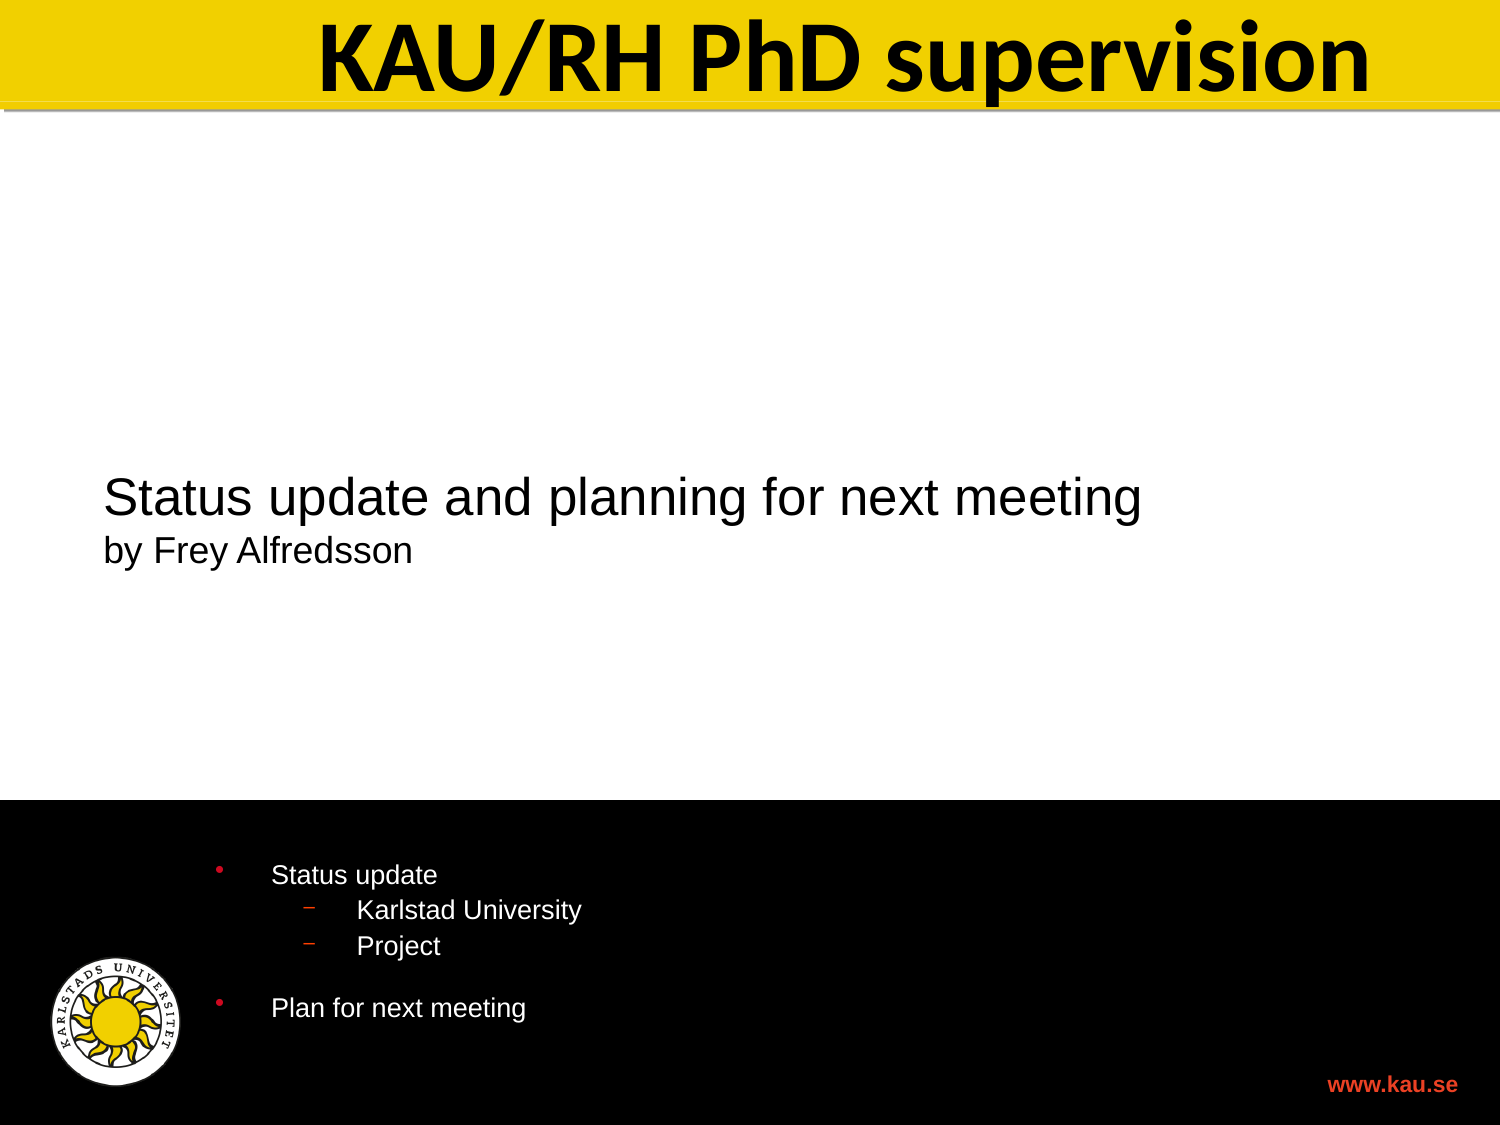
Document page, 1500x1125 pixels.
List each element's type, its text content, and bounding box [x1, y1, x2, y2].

title KAU/RH PhD supervision [112, 0, 1388, 102]
list Status update Karlstad University Project Plan for next meeting [200, 810, 1388, 1091]
picture [50, 948, 181, 1095]
text_box Status update and planning for next meeting by Frey Alfredsson [88, 455, 1400, 579]
